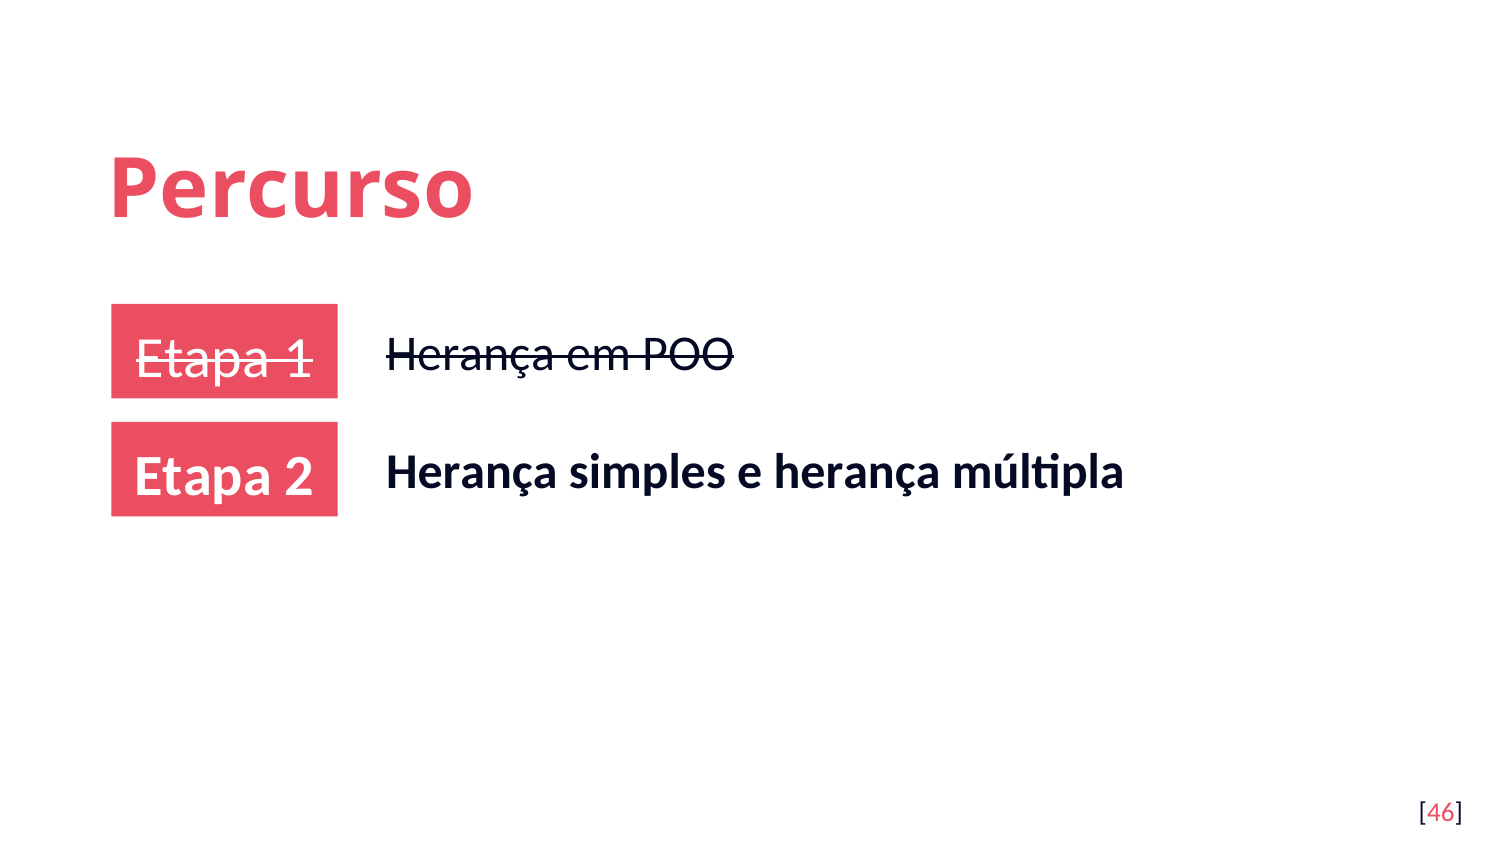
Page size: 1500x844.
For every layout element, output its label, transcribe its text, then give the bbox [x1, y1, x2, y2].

text_box Etapa 1 [111, 303, 338, 399]
slide_number [46] [1403, 779, 1494, 844]
text_box Etapa 2 [111, 421, 338, 517]
text_box Herança em POO [371, 313, 1384, 389]
text_box Herança simples e herança múltipla [371, 431, 1384, 507]
text_box Percurso [92, 104, 1309, 243]
